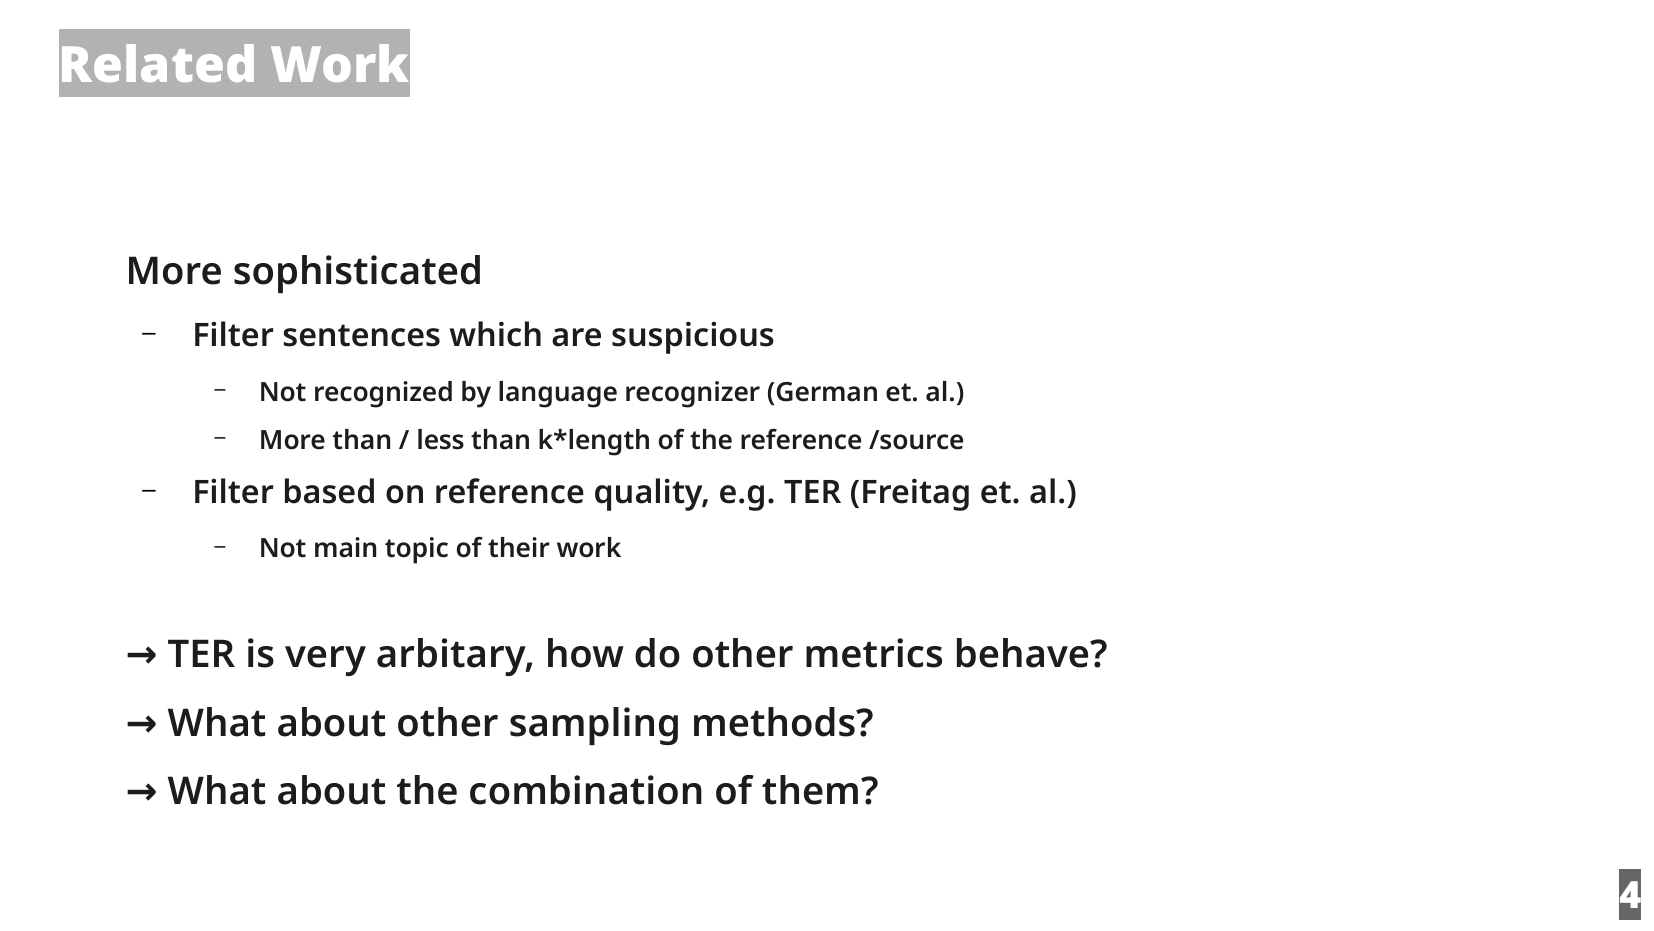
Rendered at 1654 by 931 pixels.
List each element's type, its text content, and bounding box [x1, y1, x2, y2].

title Related Work [59, 0, 1595, 98]
list More sophisticated Filter sentences which are suspicious Not recognized by language recognizer (German et. al.) More than / less than k*length of the reference /source Filter based on reference quality, e.g. TER (Freitag et. al.) Not main topic of their work → TER is very arbitary, how do other metrics behave? → What about other sampling methods? → What about the combination of them? [59, 243, 1565, 820]
